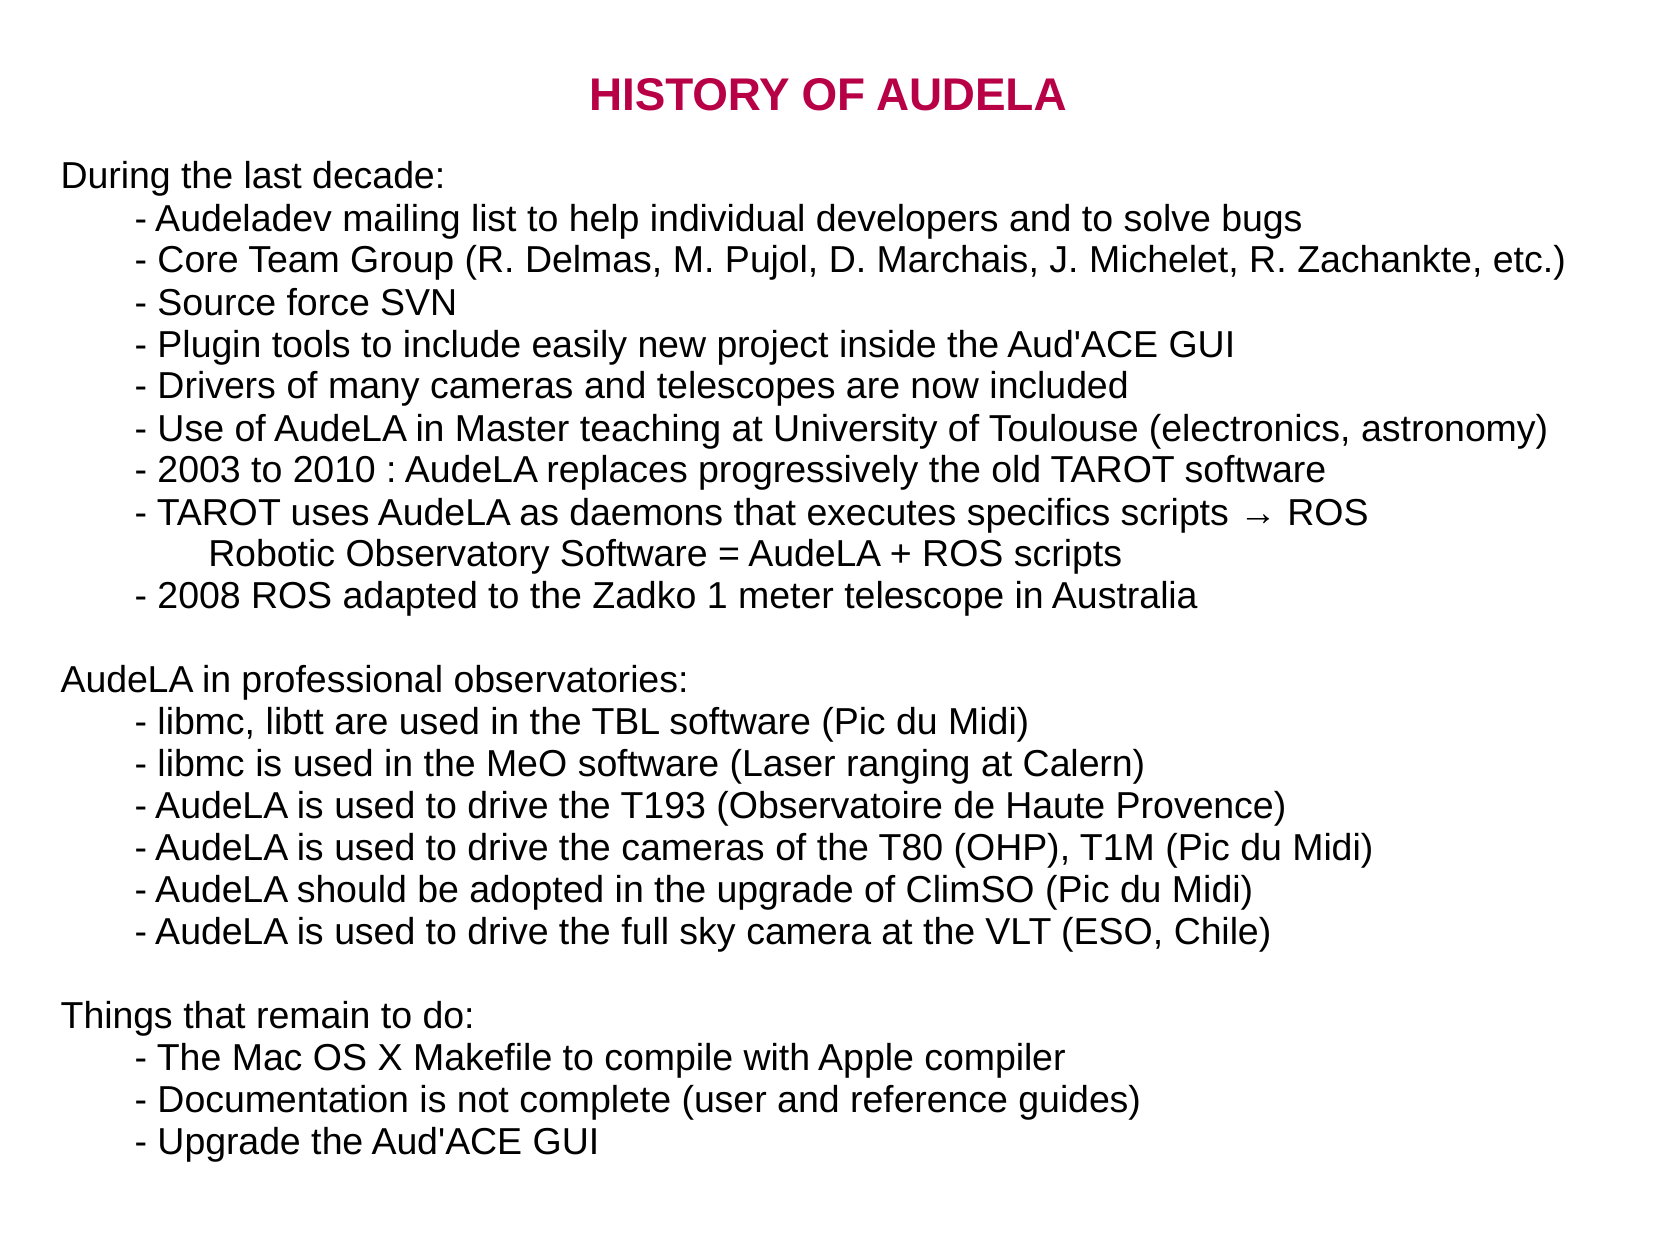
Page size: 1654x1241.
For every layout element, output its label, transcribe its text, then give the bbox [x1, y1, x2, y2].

text_box HISTORY OF AUDELA [574, 61, 1082, 129]
text_box During the last decade: - Audeladev mailing list to help individual developers and to solve bugs - Core Team Group (R. Delmas, M. Pujol, D. Marchais, J. Michelet, R. Zachankte, etc.) - Source force SVN - Plugin tools to include easily new project inside the Aud'ACE GUI - Drivers of many cameras and telescopes are now included - Use of AudeLA in Master teaching at University of Toulouse (electronics, astronomy) - 2003 to 2010 : AudeLA replaces progressively the old TAROT software - TAROT uses AudeLA as daemons that executes specifics scripts → ROS Robotic Observatory Software = AudeLA + ROS scripts - 2008 ROS adapted to the Zadko 1 meter telescope in Australia AudeLA in professional observatories: - libmc, libtt are used in the TBL software (Pic du Midi) - libmc is used in the MeO software (Laser ranging at Calern) - AudeLA is used to drive the T193 (Observatoire de Haute Provence) - AudeLA is used to drive the cameras of the T80 (OHP), T1M (Pic du Midi) - AudeLA should be adopted in the upgrade of ClimSO (Pic du Midi) - AudeLA is used to drive the full sky camera at the VLT (ESO, Chile) Things that remain to do: - The Mac OS X Makefile to compile with Apple compiler - Documentation is not complete (user and reference guides) - Upgrade the Aud'ACE GUI [45, 147, 1582, 1172]
